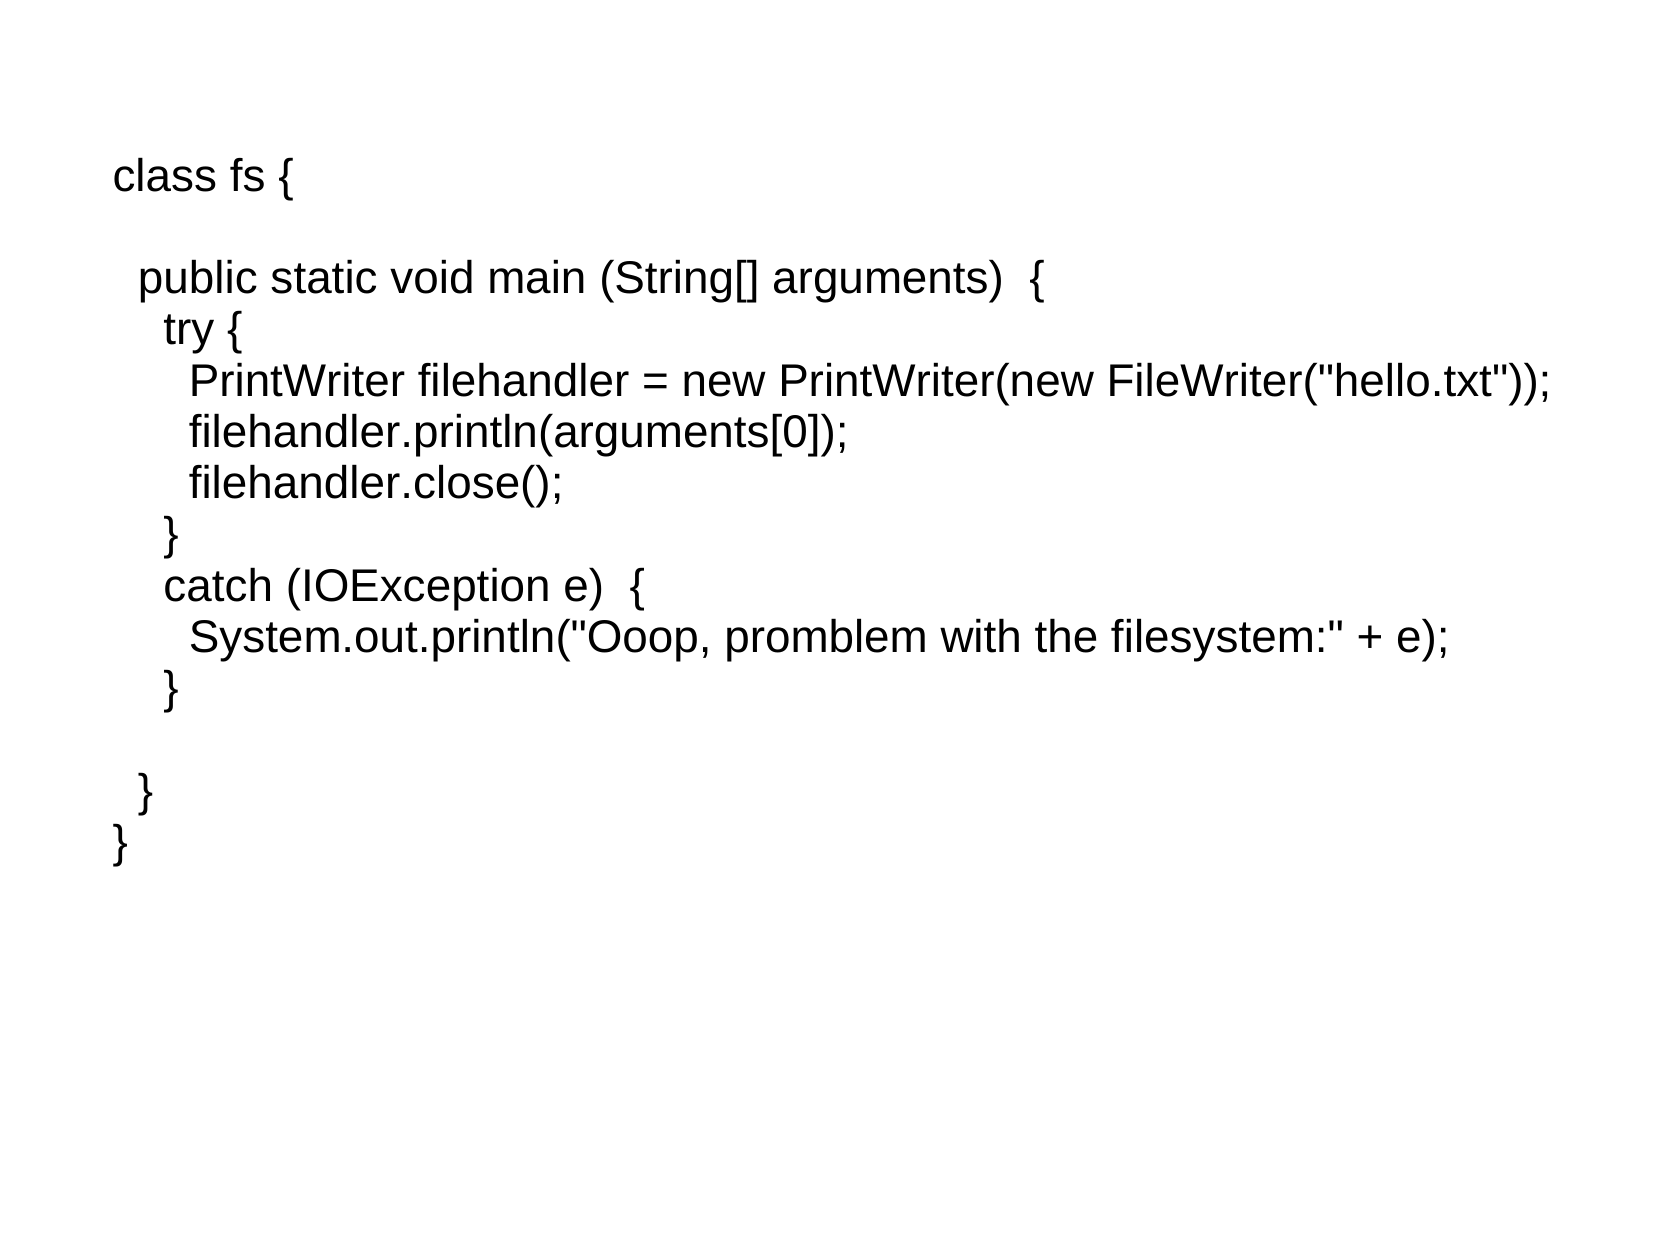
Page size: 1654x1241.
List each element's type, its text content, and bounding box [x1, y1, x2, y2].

title class fs { public static void main (String[] arguments) { try { PrintWriter filehandler = new PrintWriter(new FileWriter("hello.txt")); filehandler.println(arguments[0]); filehandler.close(); } catch (IOException e) { System.out.println("Ooop, promblem with the filesystem:" + e); } } } [112, 151, 1601, 917]
